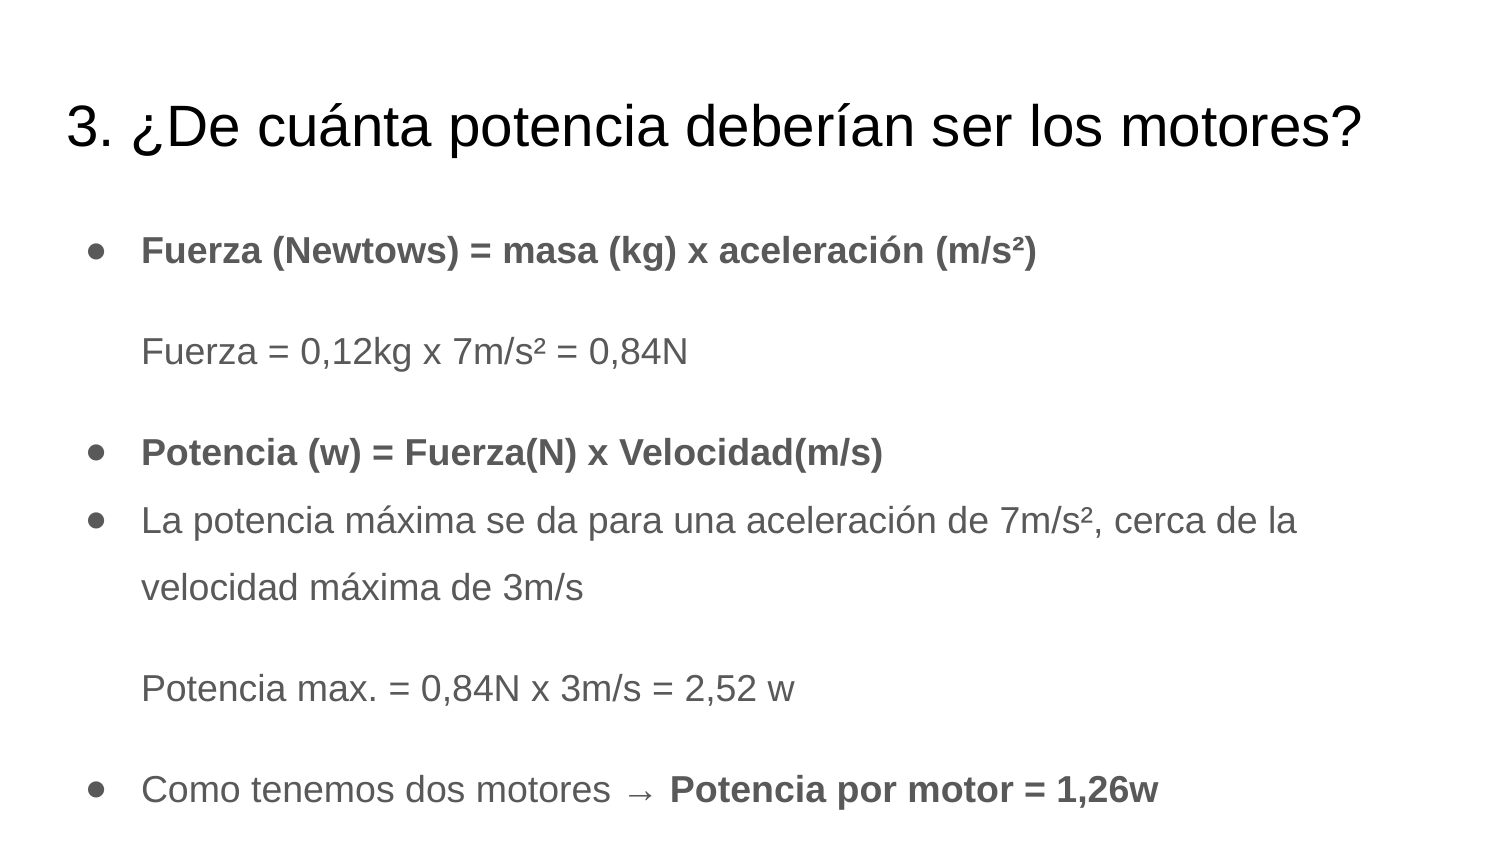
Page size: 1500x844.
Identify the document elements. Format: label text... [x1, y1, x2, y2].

list Fuerza (Newtows) = masa (kg) x aceleración (m/s²) Fuerza = 0,12kg x 7m/s² = 0,84N Potencia (w) = Fuerza(N) x Velocidad(m/s) La potencia máxima se da para una aceleración de 7m/s², cerca de la velocidad máxima de 3m/s Potencia max. = 0,84N x 3m/s = 2,52 w Como tenemos dos motores → Potencia por motor = 1,26w [51, 189, 1449, 750]
title 3. ¿De cuánta potencia deberían ser los motores? [51, 72, 1449, 167]
